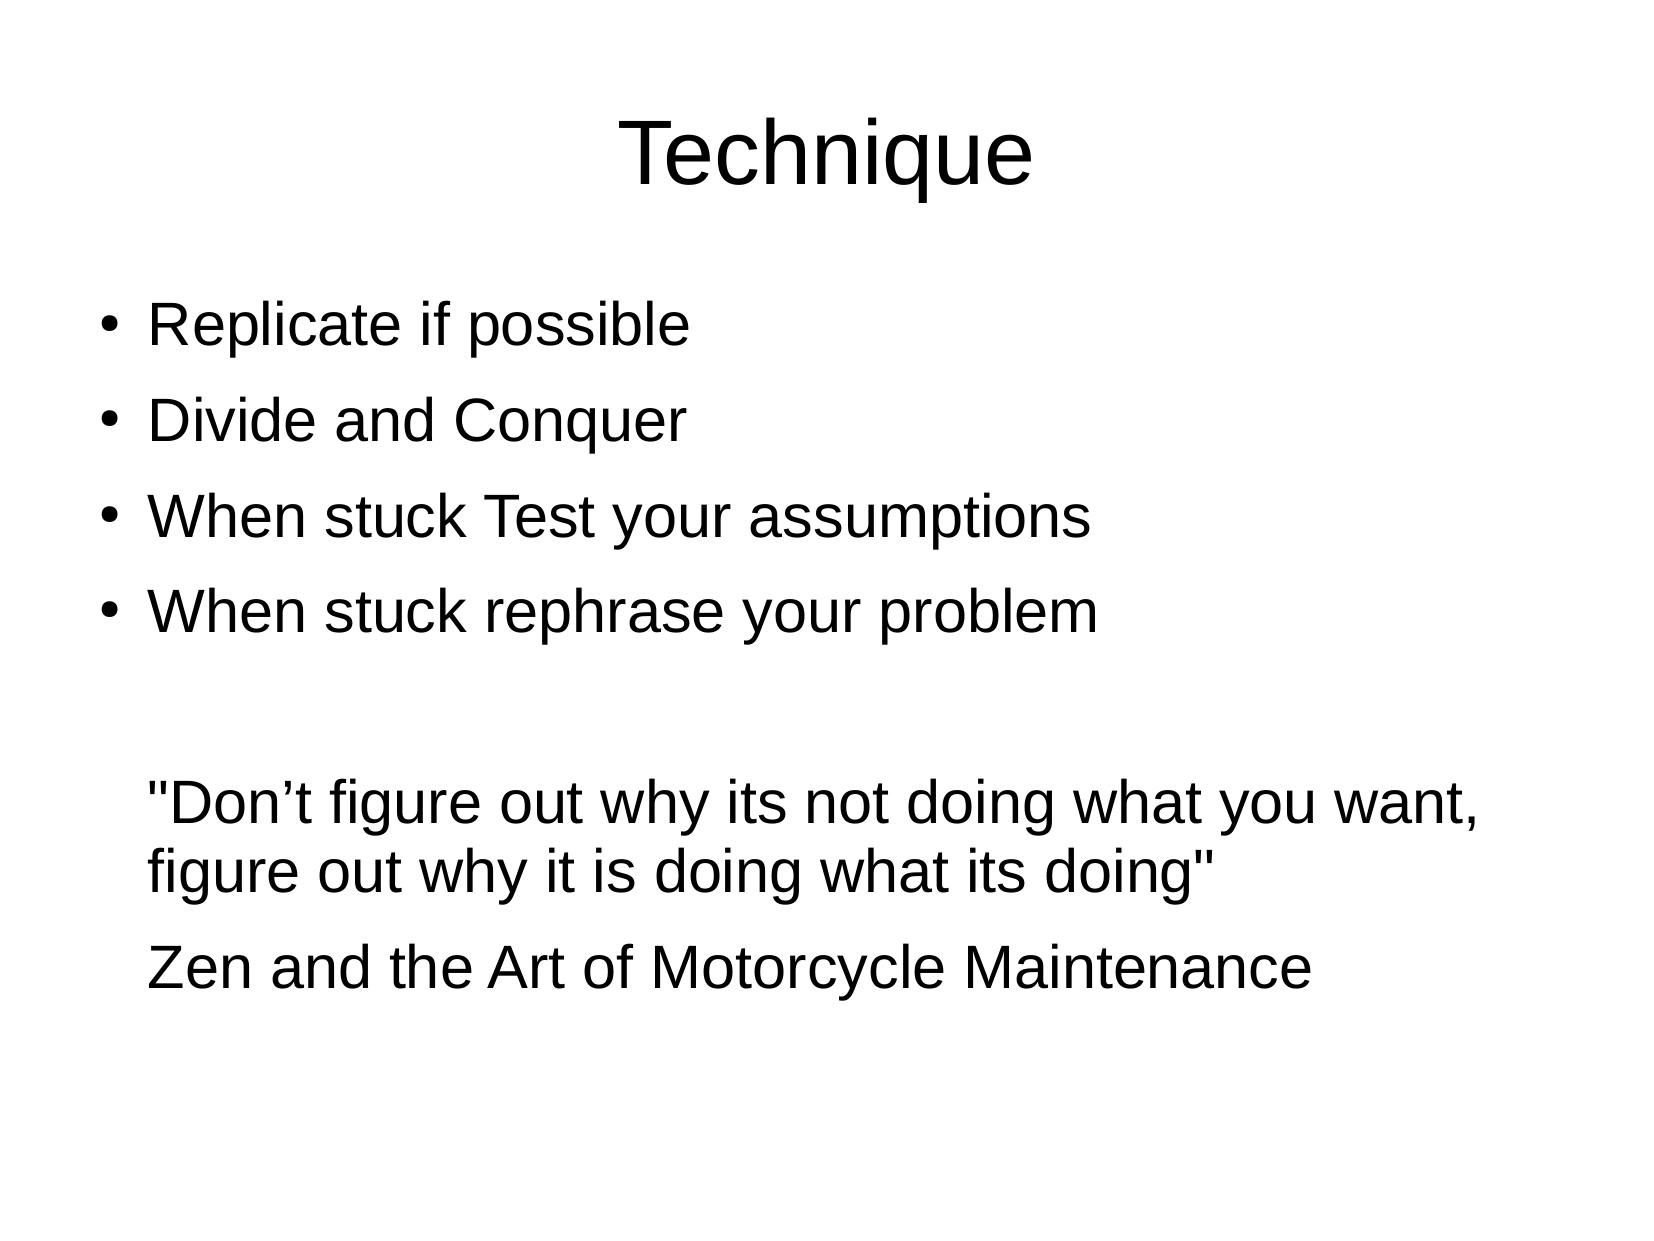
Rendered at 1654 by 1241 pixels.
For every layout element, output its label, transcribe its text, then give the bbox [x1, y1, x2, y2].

list Replicate if possible Divide and Conquer When stuck Test your assumptions When stuck rephrase your problem "Don’t figure out why its not doing what you want, figure out why it is doing what its doing" Zen and the Art of Motorcycle Maintenance [82, 290, 1571, 1010]
title Technique [82, 49, 1571, 257]
